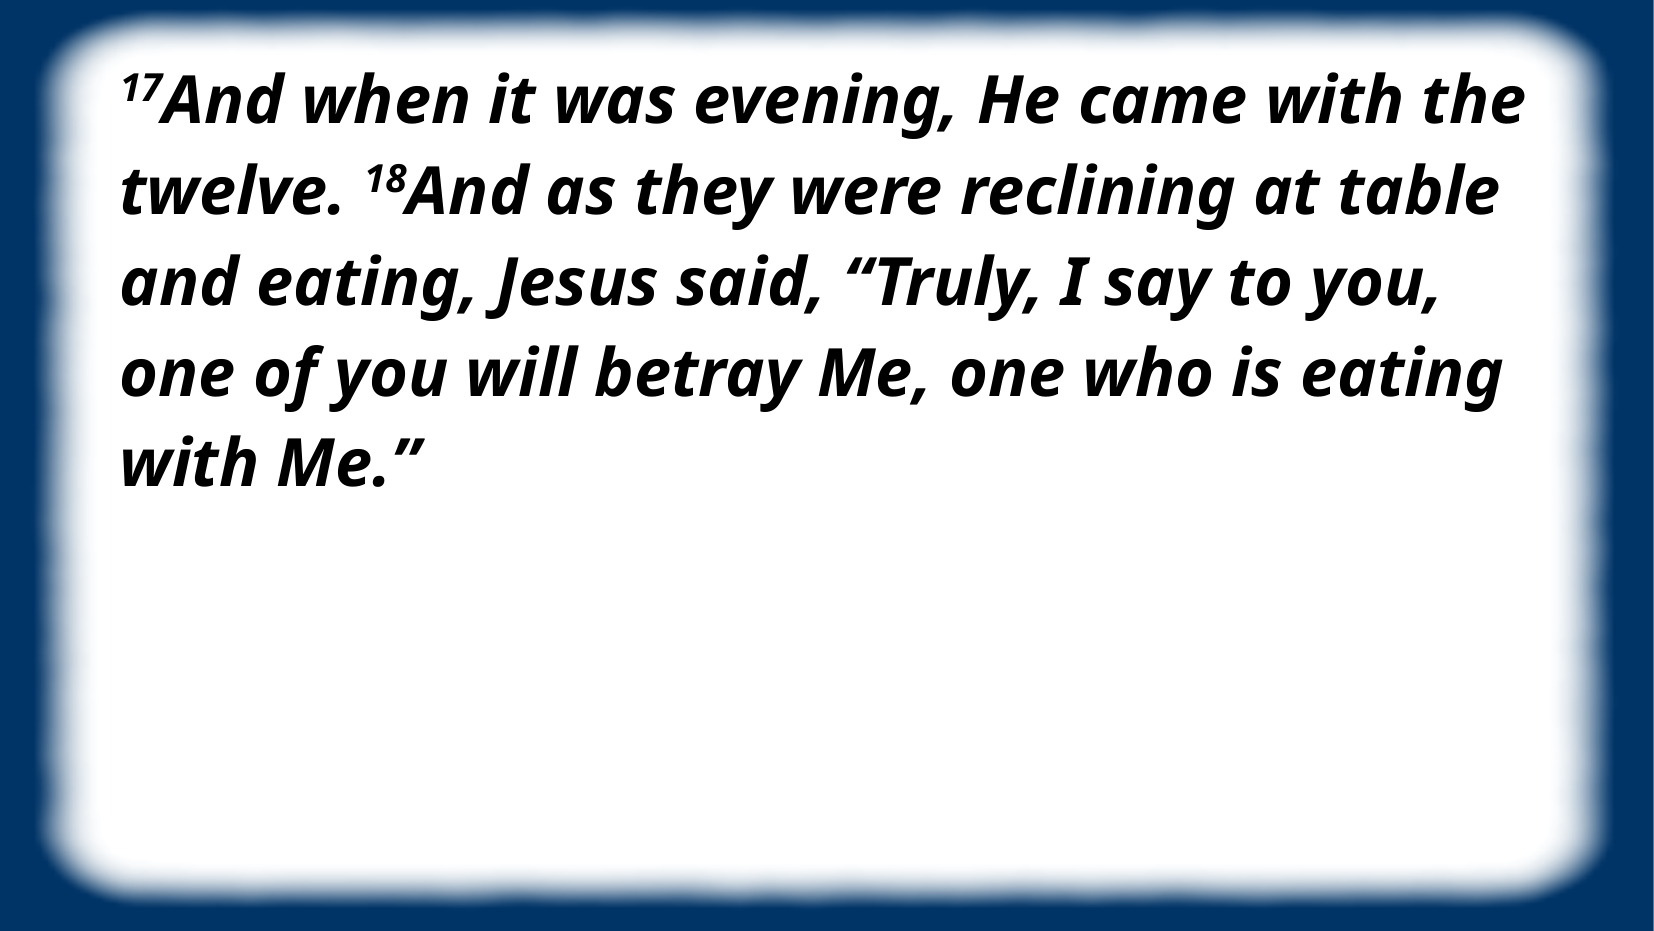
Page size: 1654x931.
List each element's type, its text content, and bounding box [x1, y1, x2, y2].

text_box 17And when it was evening, He came with the twelve. 18And as they were reclining at table and eating, Jesus said, “Truly, I say to you, one of you will betray Me, one who is eating with Me.” [105, 45, 1546, 504]
picture [0, 0, 1654, 931]
